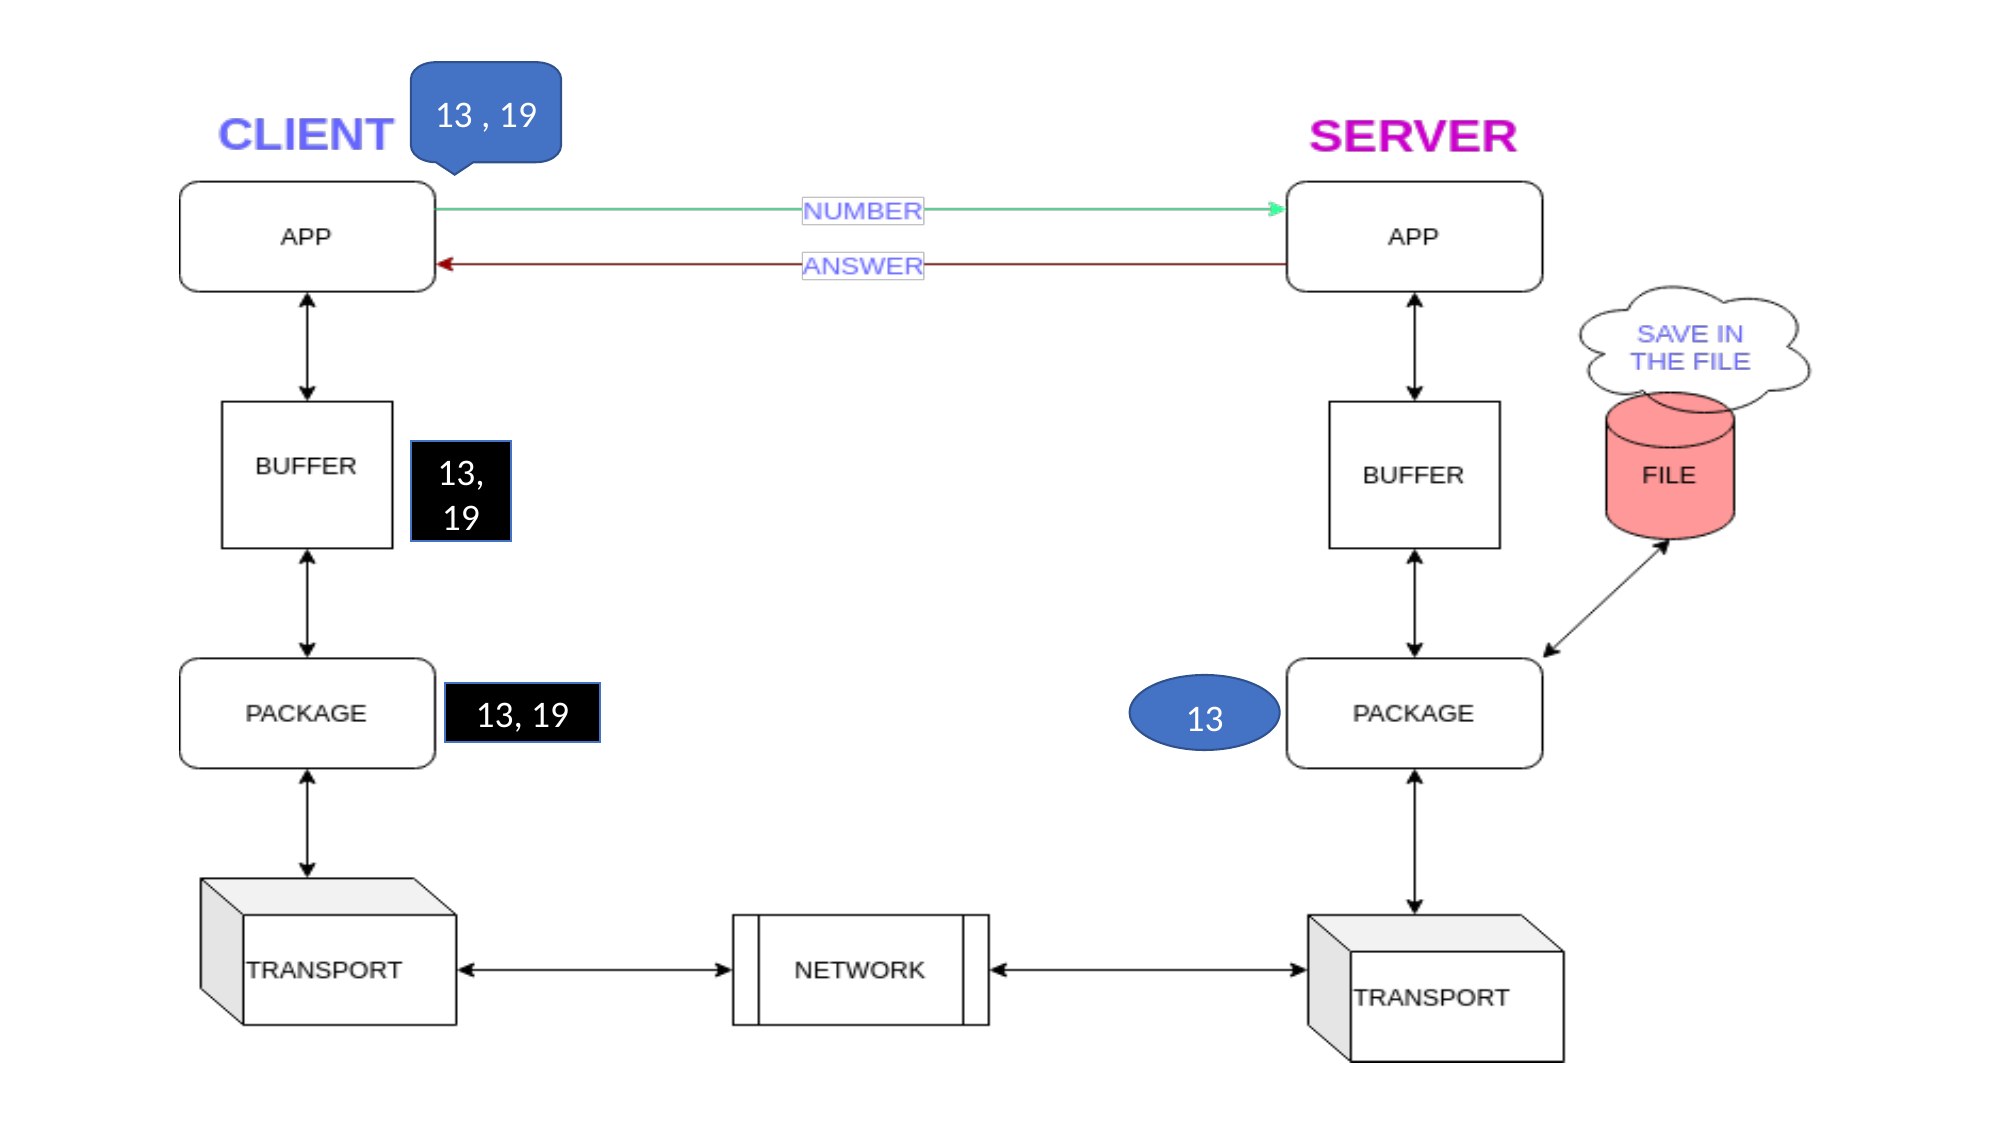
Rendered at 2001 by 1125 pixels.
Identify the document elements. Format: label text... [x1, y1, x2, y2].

text_box 13, 19 [445, 683, 600, 742]
text_box 13, 19 [411, 441, 511, 541]
text_box 13 [1129, 675, 1280, 751]
picture [179, 62, 1821, 1063]
text_box 13 , 19 [410, 62, 562, 175]
